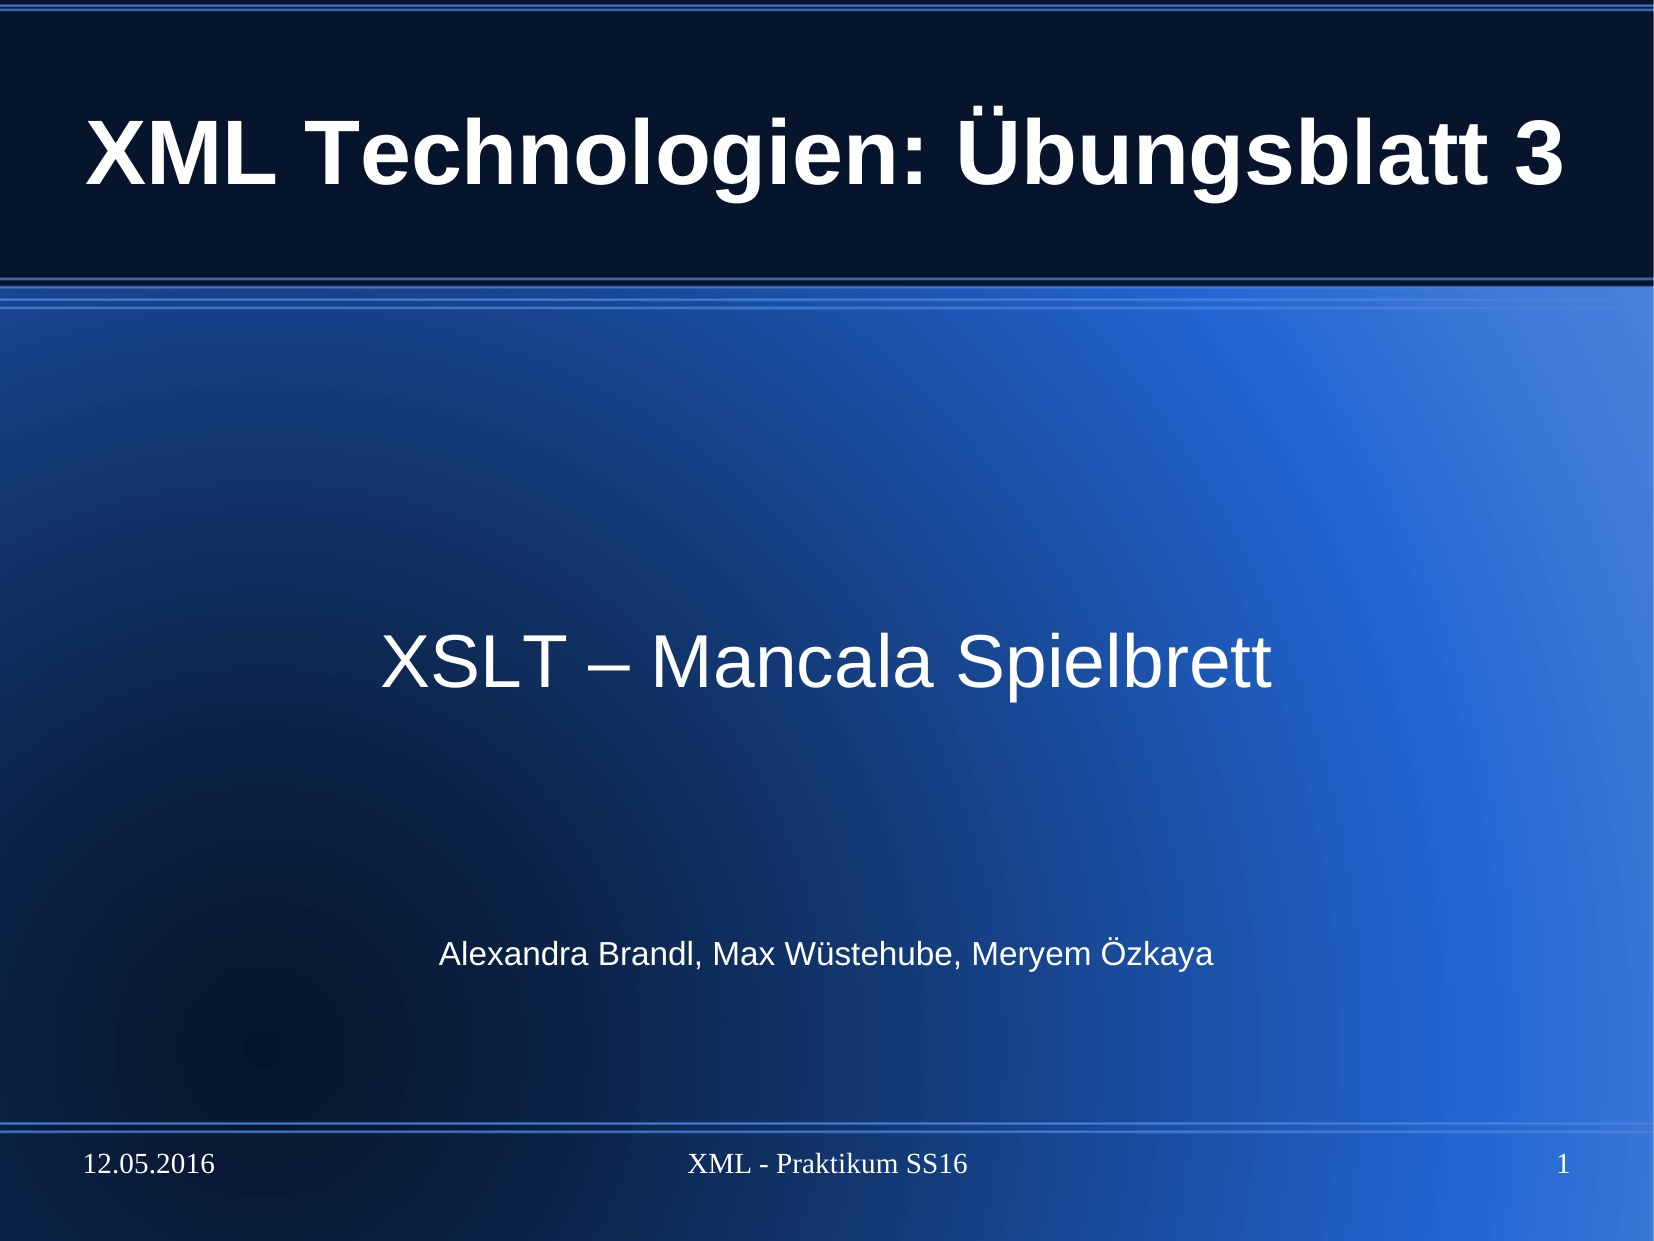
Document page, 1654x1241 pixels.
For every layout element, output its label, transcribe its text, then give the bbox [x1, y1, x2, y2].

title XML Technologien: Übungsblatt 3 [82, 0, 1571, 307]
subtitle XSLT – Mancala Spielbrett Alexandra Brandl, Max Wüstehube, Meryem Özkaya [82, 377, 1571, 981]
picture [0, 0, 1654, 1241]
